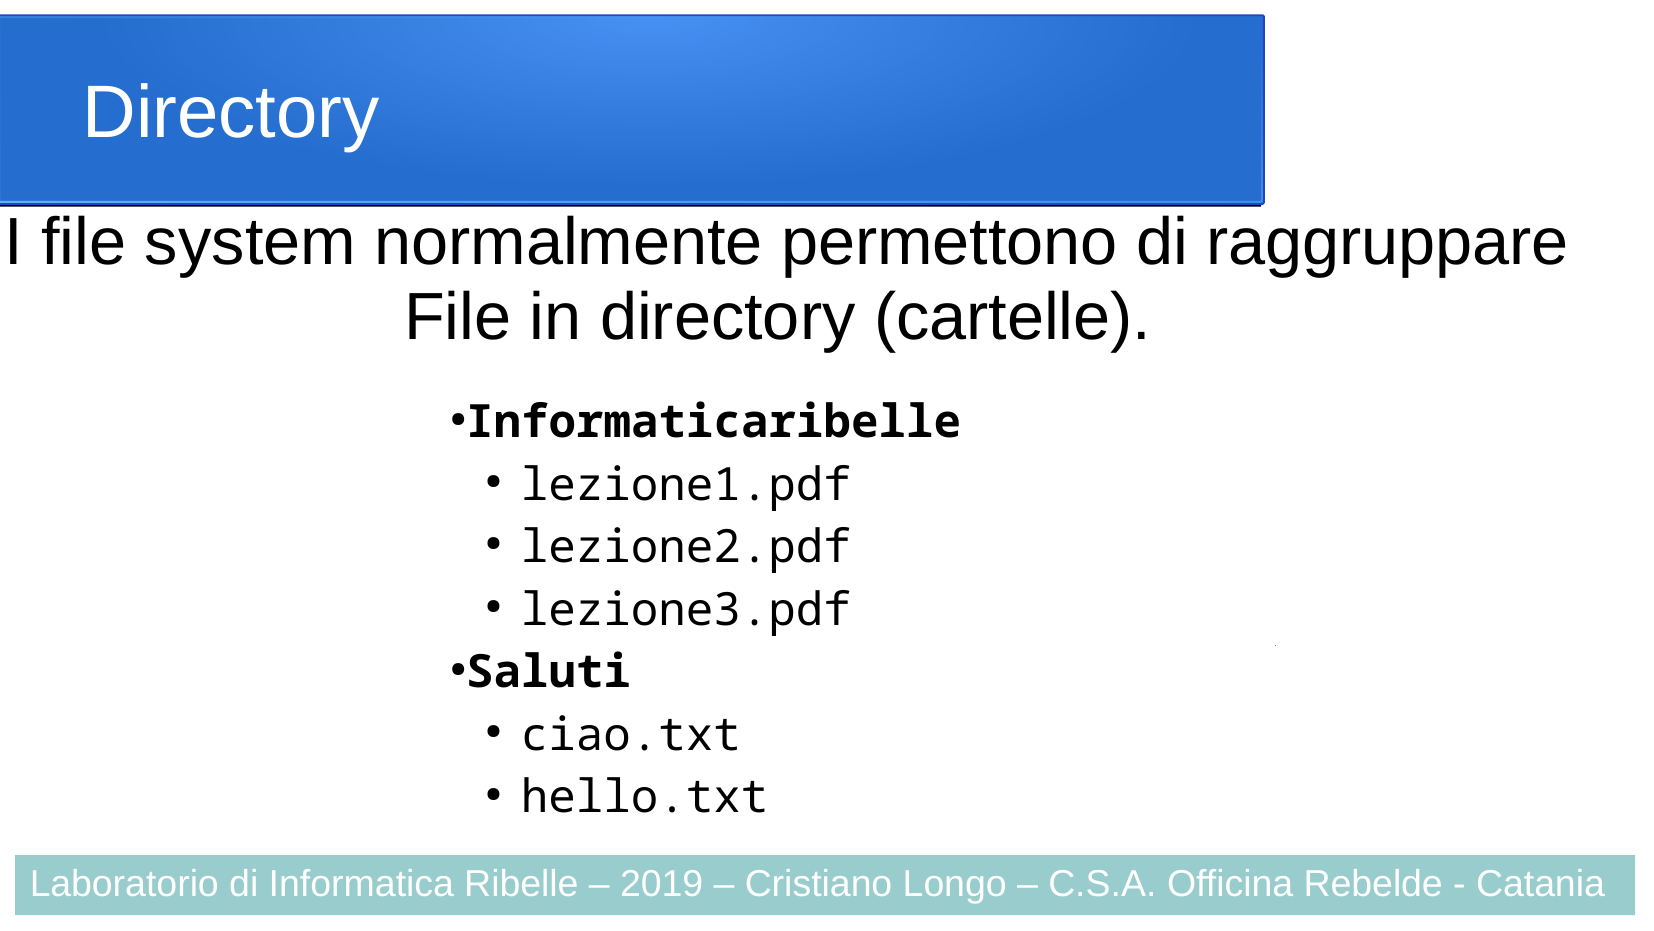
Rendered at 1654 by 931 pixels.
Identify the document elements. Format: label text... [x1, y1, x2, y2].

title Directory [82, 35, 1235, 189]
text_box Laboratorio di Informatica Ribelle – 2019 – Cristiano Longo – C.S.A. Officina Rebelde - Catania [15, 855, 1636, 916]
subtitle I file system normalmente permettono di raggruppare File in directory (cartelle). [0, 198, 1591, 361]
text_box Informaticaribelle lezione1.pdf lezione2.pdf lezione3.pdf Saluti ciao.txt hello.txt [450, 435, 1276, 856]
